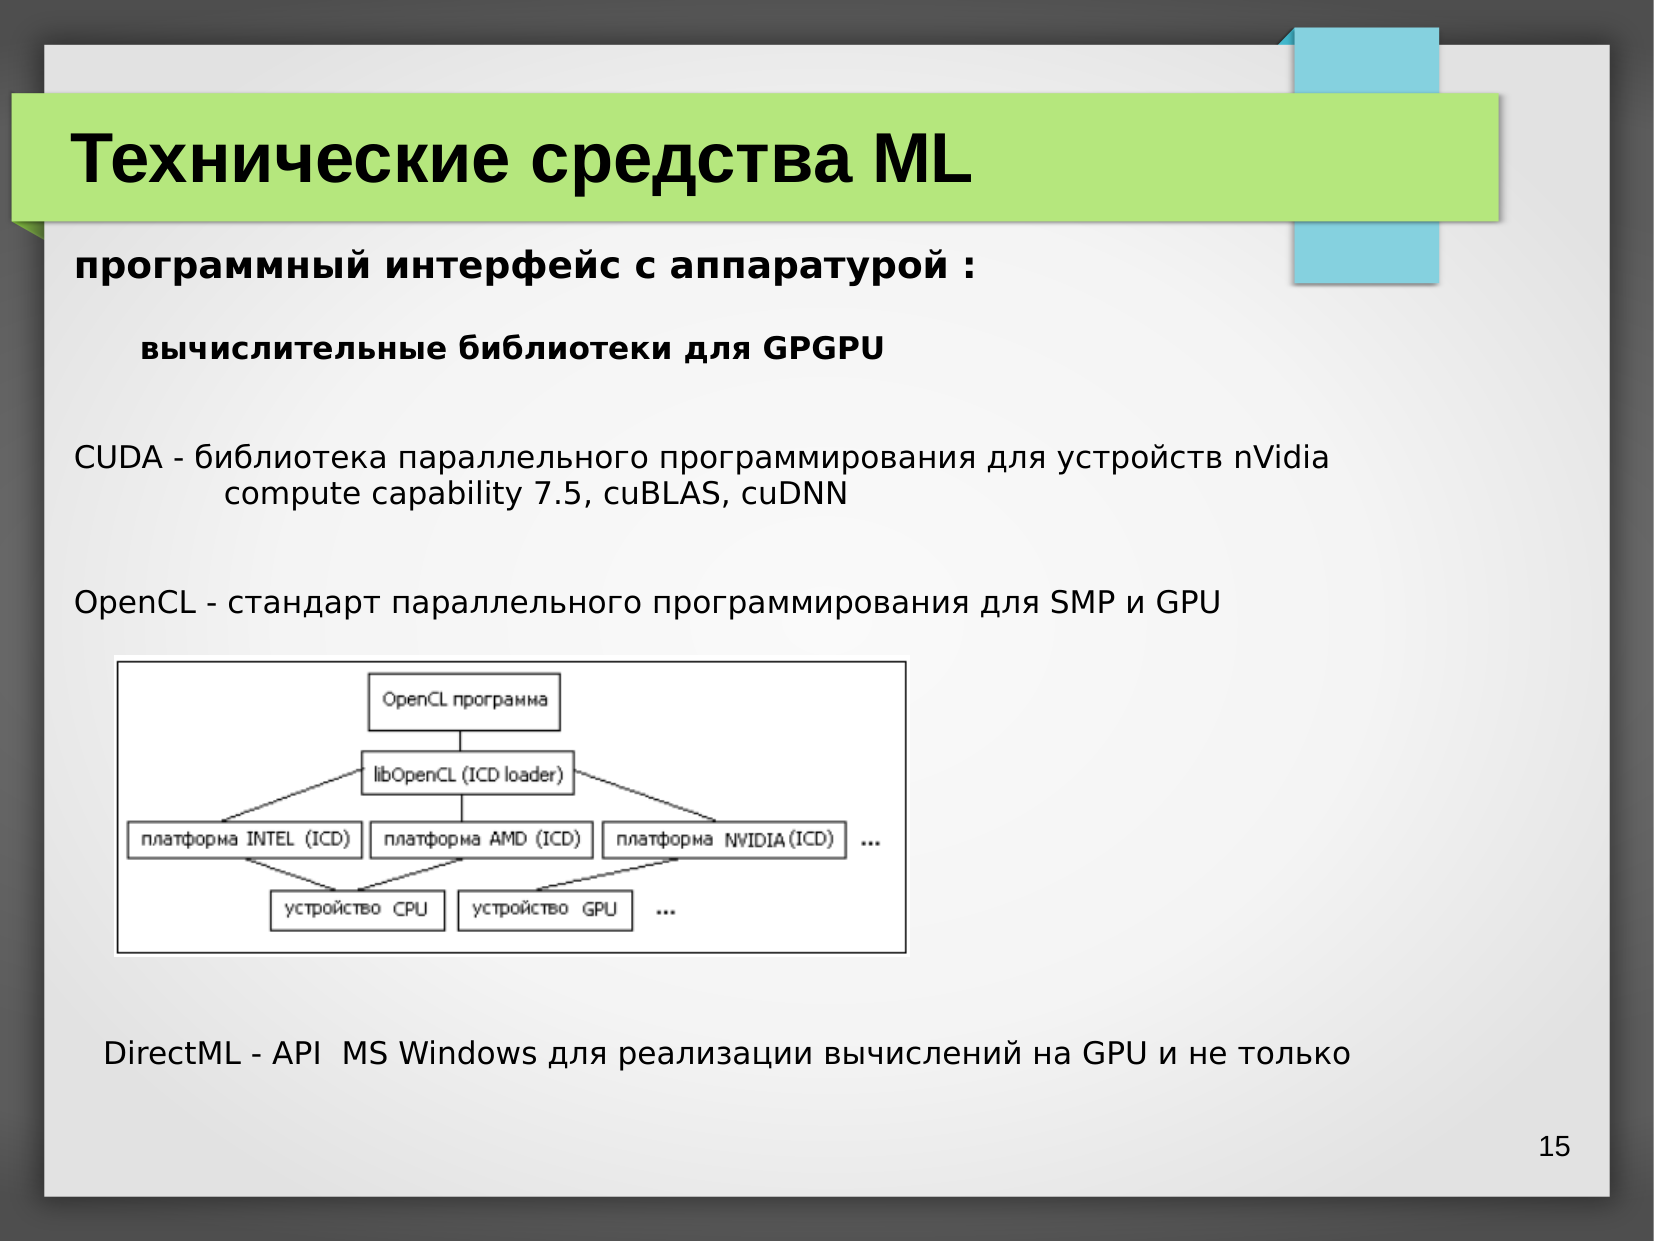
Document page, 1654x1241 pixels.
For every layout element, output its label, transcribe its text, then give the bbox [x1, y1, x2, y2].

text_box DirectML - API MS Windows для реализации вычислений на GPU и не только [88, 1028, 1394, 1087]
title Технические средства ML [70, 118, 1205, 199]
text_box программный интерфейс с аппаратурой : вычислительные библиотеки для GPGPU CUDA - библиотека параллельного программирования для устройств nVidia compute capability 7.5, cuBLAS, cuDNN OpenCL - стандарт параллельного программирования для SMP и GPU [59, 236, 1583, 674]
picture [0, 0, 1654, 1241]
